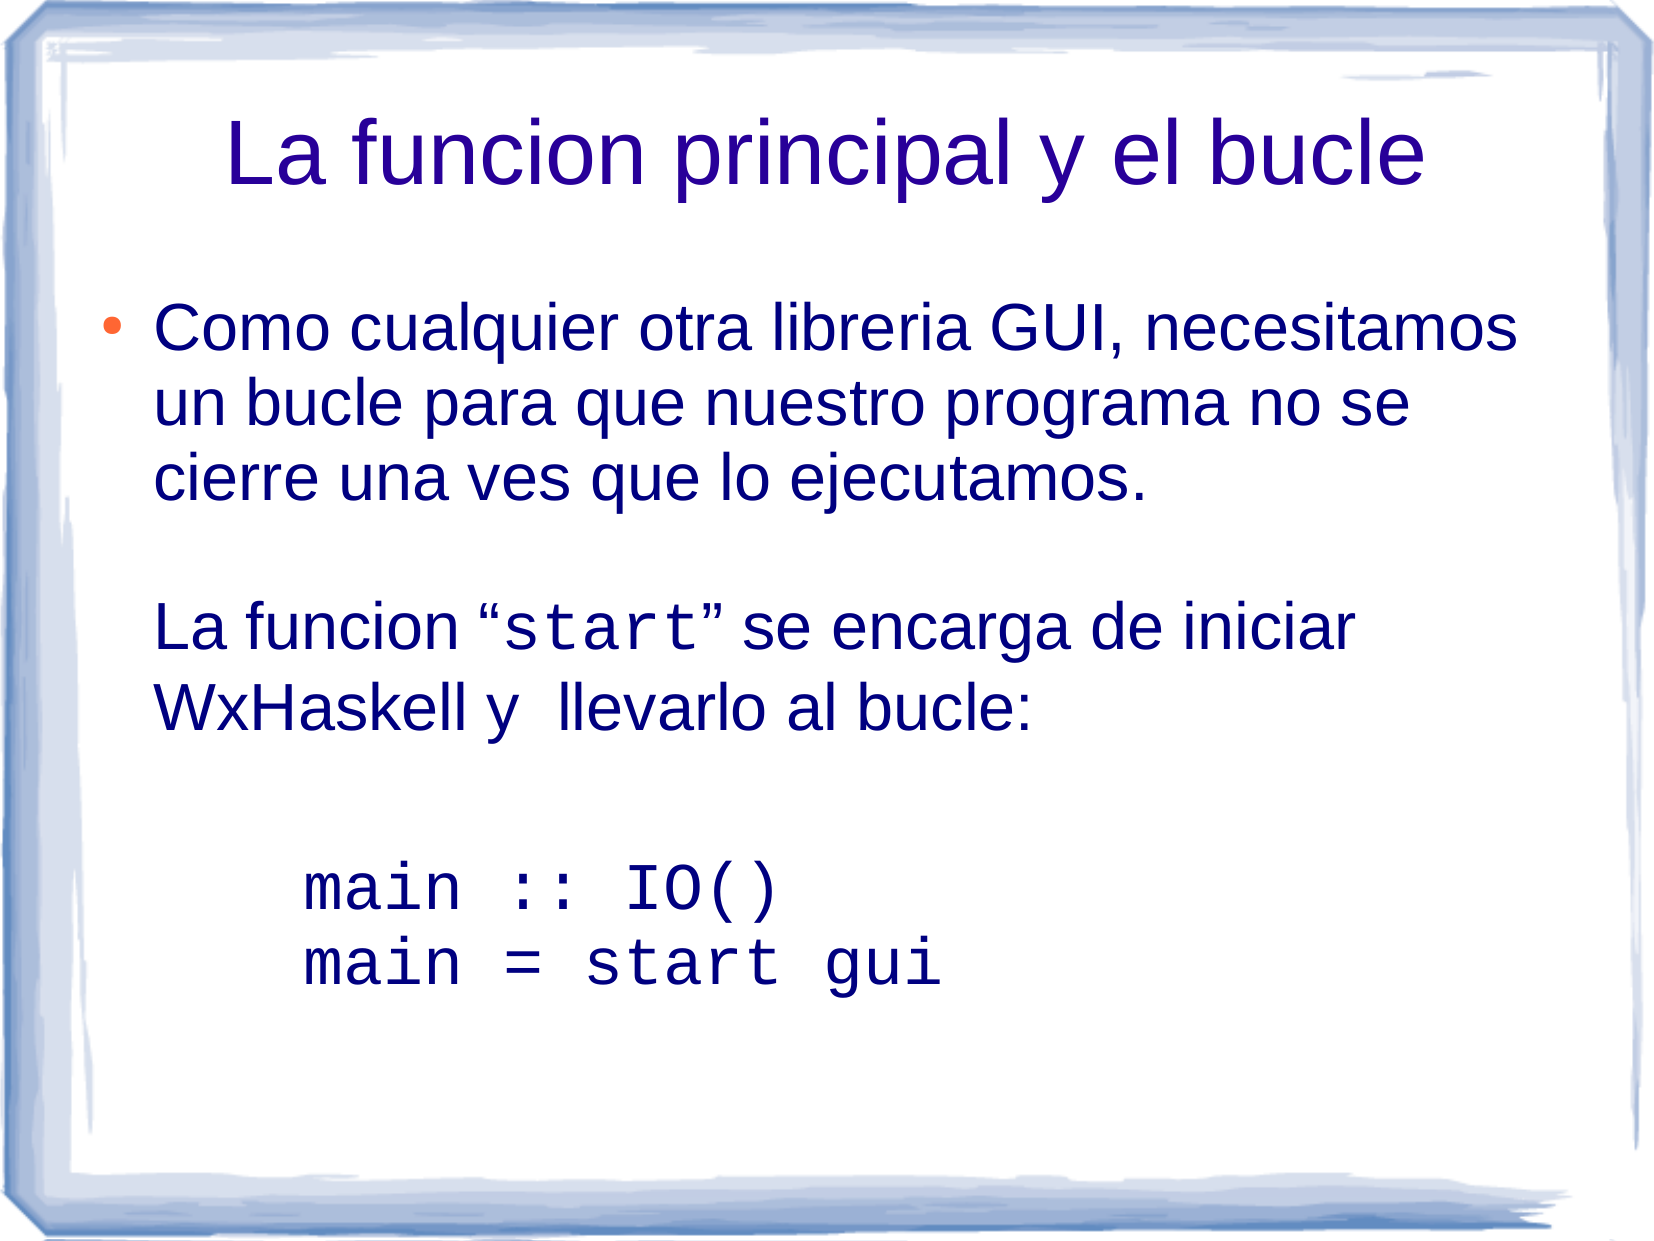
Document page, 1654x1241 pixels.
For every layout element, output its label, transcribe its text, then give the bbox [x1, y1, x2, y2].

picture [0, 0, 1654, 1241]
list Como cualquier otra libreria GUI, necesitamos un bucle para que nuestro programa no se cierre una ves que lo ejecutamos. La funcion “start” se encarga de iniciar WxHaskell y llevarlo al bucle: main :: IO() main = start gui [82, 290, 1571, 1110]
title La funcion principal y el bucle [82, 49, 1571, 257]
